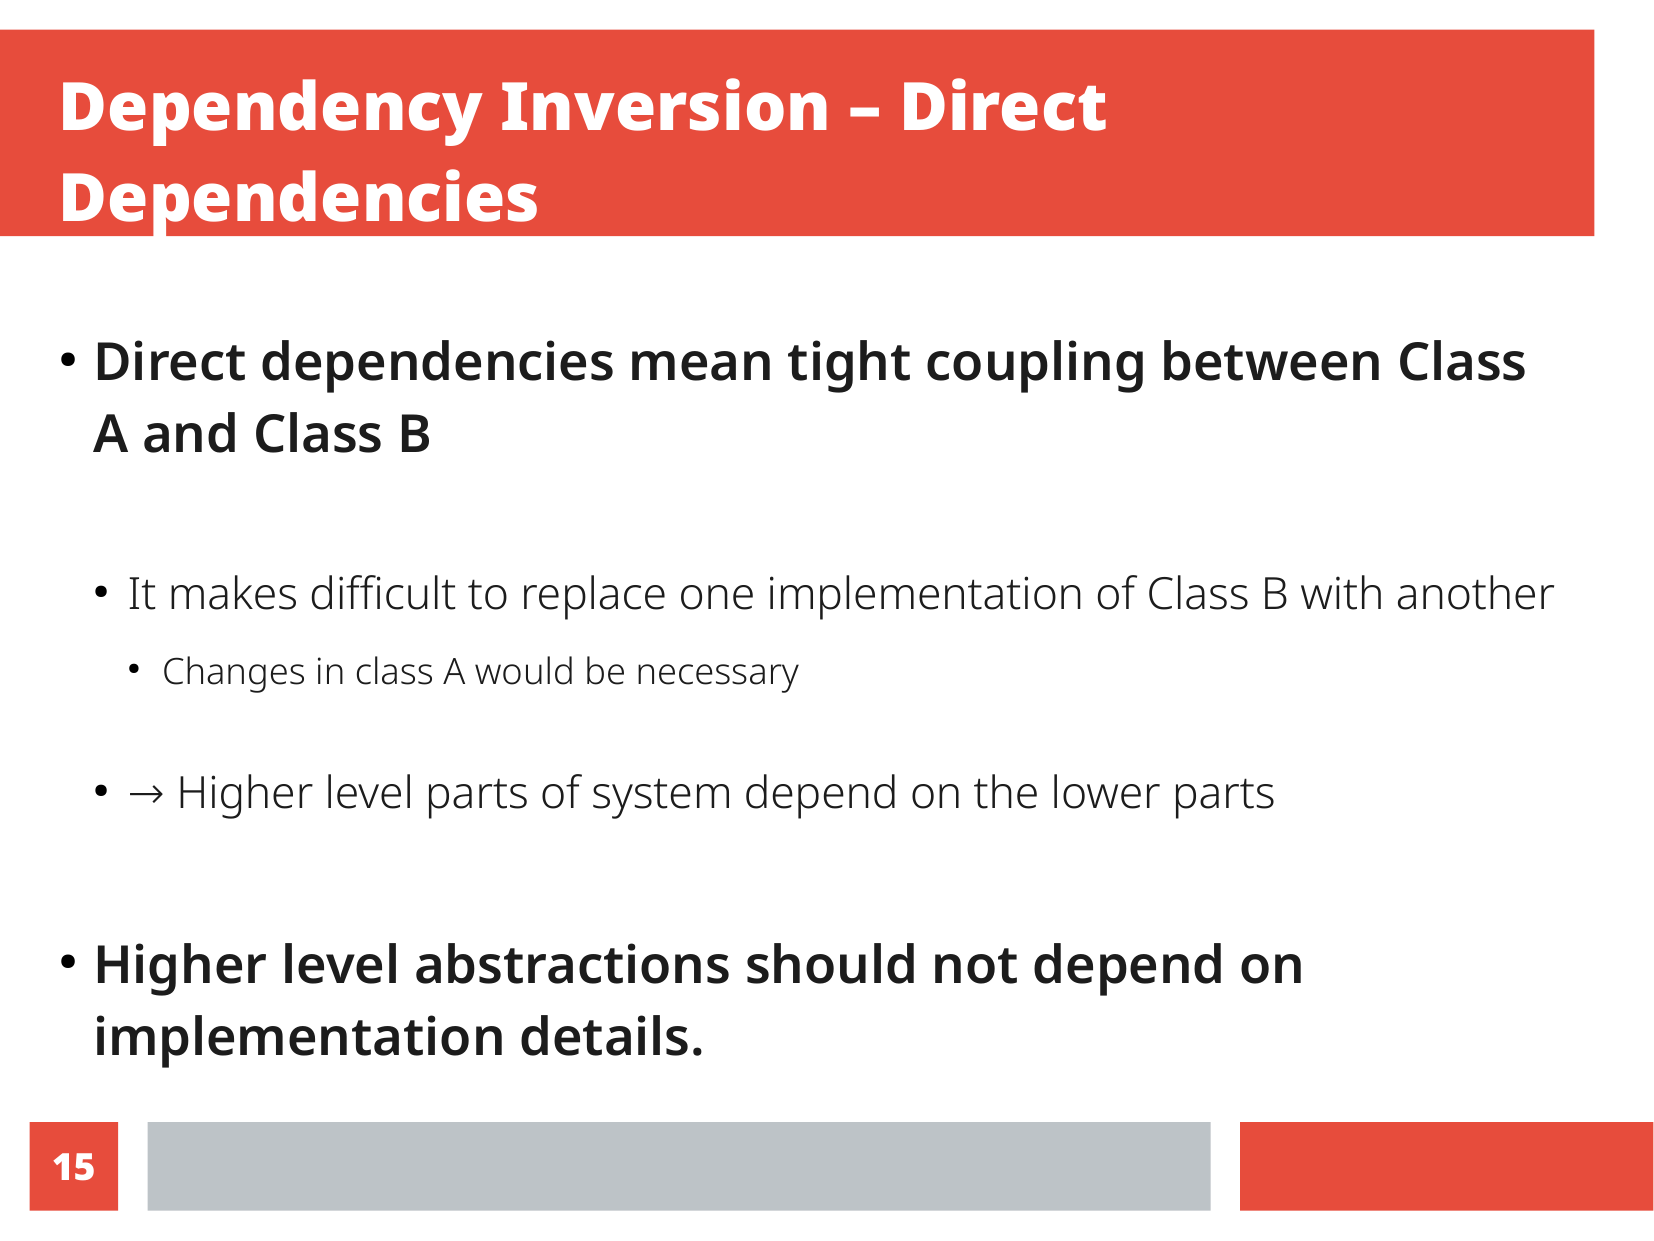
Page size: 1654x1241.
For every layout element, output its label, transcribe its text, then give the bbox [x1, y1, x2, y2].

list Direct dependencies mean tight coupling between Class A and Class B It makes difficult to replace one implementation of Class B with another Changes in class A would be necessary → Higher level parts of system depend on the lower parts Higher level abstractions should not depend on implementation details. [59, 324, 1565, 1093]
title Dependency Inversion – Direct Dependencies [59, 59, 1595, 207]
